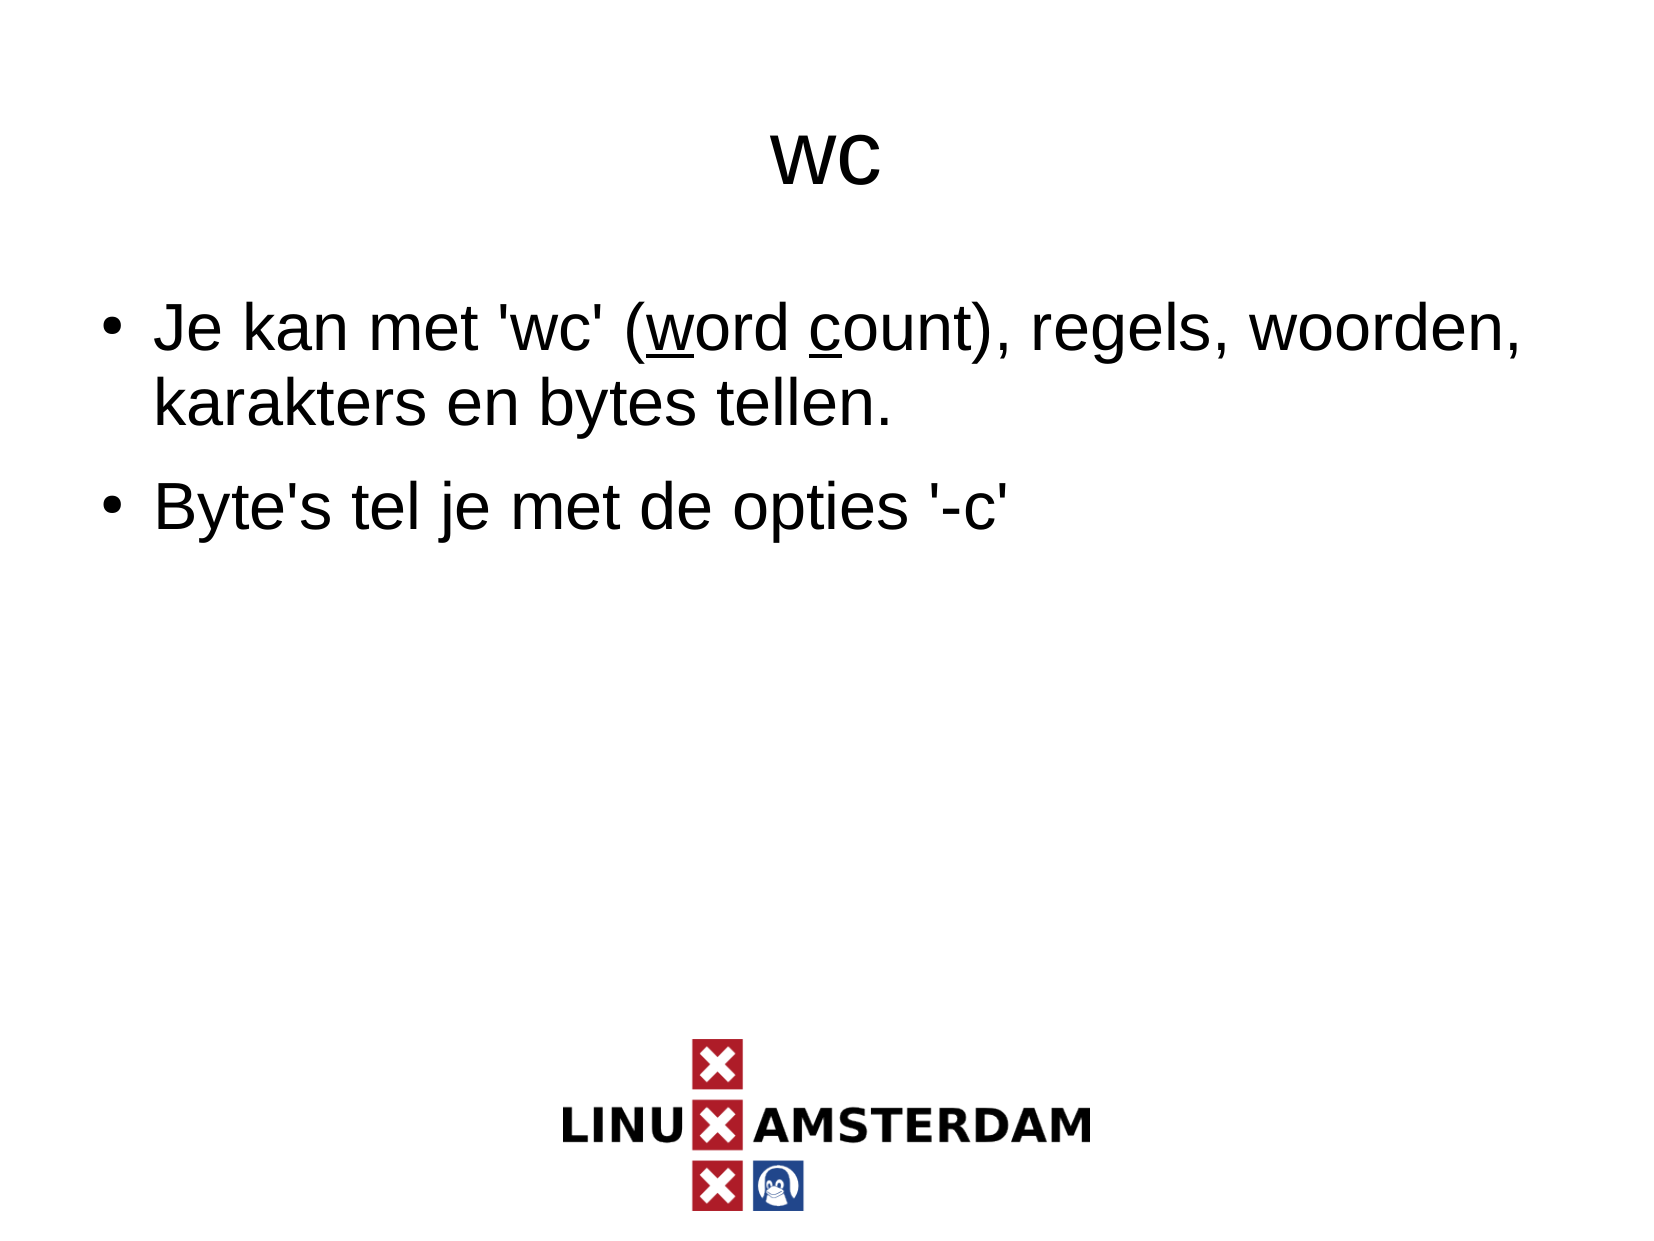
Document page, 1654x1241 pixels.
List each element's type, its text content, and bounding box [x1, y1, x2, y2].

list Je kan met 'wc' (word count), regels, woorden, karakters en bytes tellen. Byte's tel je met de opties '-c' [82, 290, 1571, 1010]
picture [563, 1039, 1090, 1211]
title wc [82, 49, 1571, 257]
